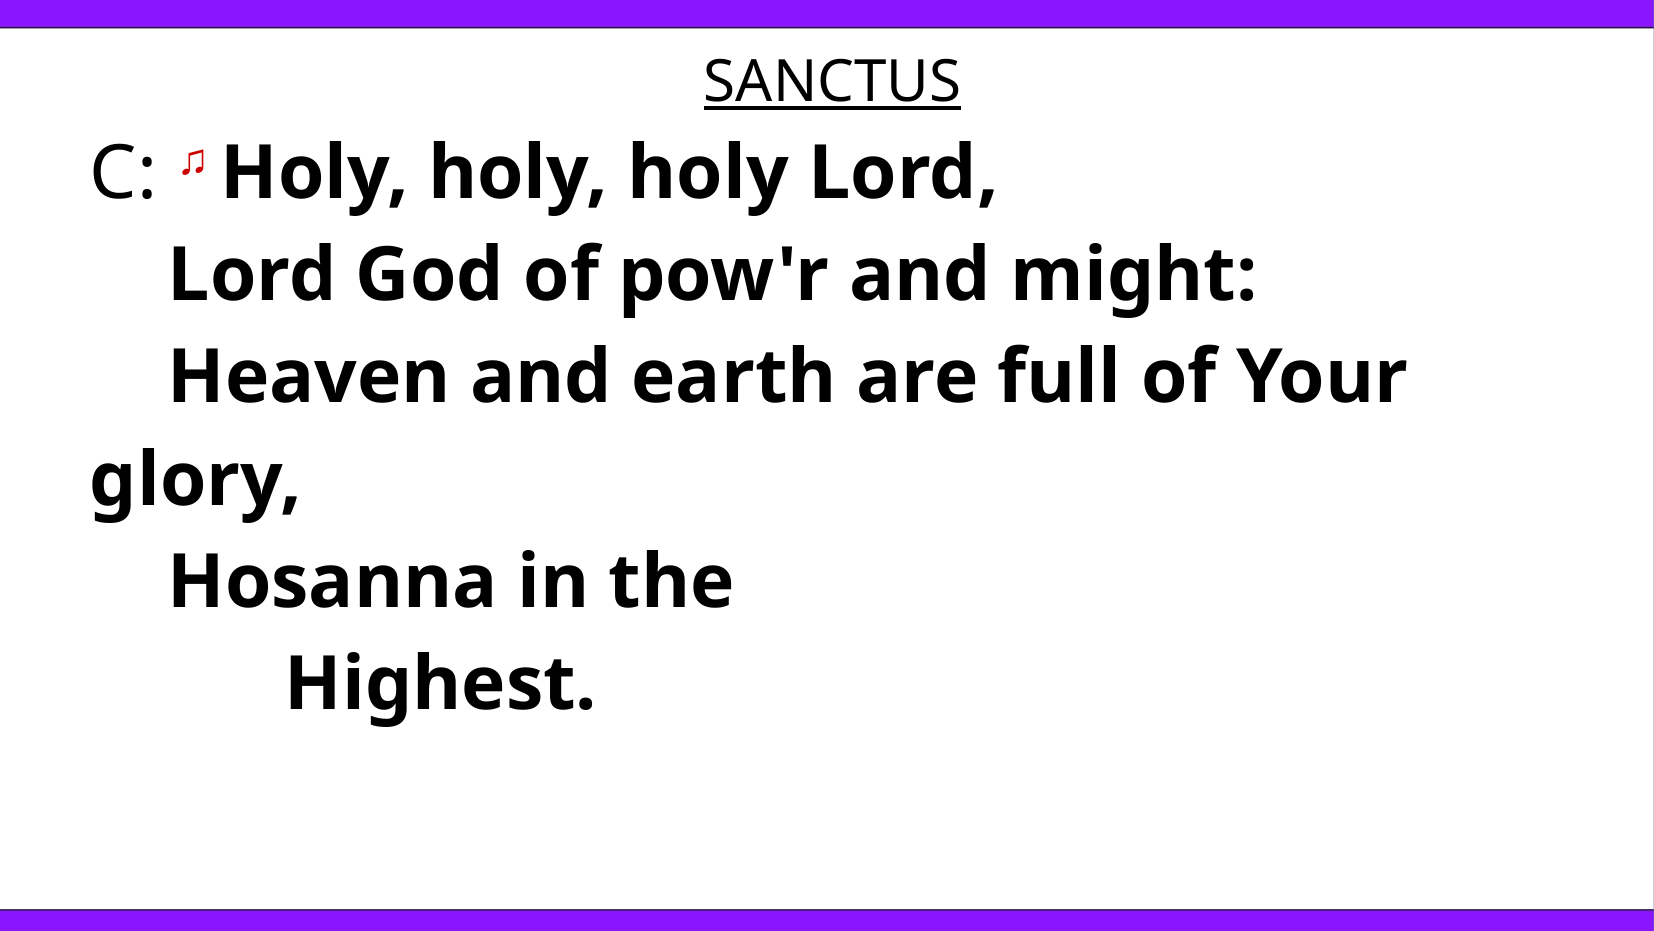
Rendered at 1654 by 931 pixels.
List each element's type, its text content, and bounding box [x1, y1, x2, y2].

picture [0, 0, 1654, 931]
text_box SANCTUS C: ♫ Holy, holy, holy Lord, Lord God of pow'r and might: Heaven and earth are full of Your glory, Hosanna in the Highest. [75, 31, 1591, 623]
